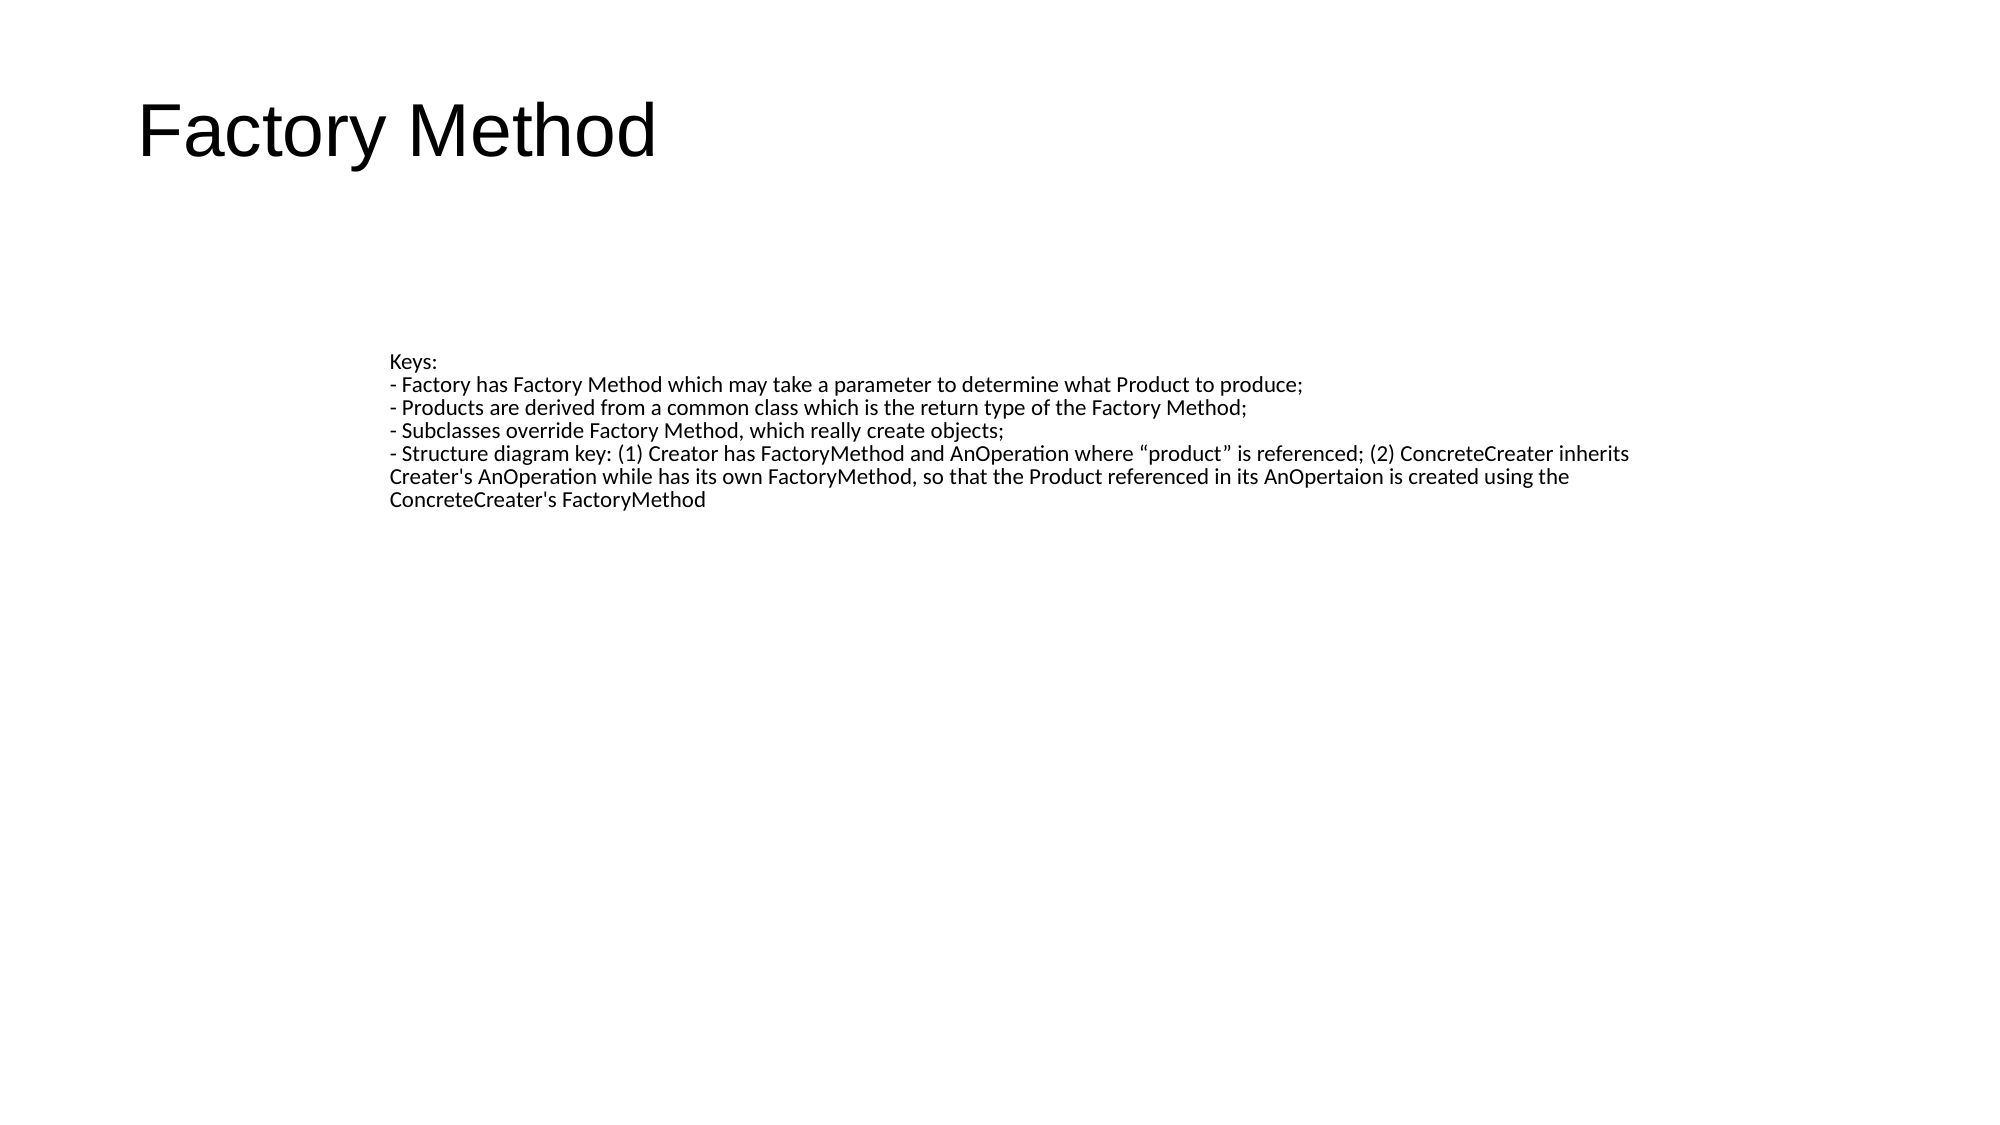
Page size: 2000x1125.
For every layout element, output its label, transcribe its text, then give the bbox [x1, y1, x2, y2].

title Factory Method [137, 46, 721, 211]
text_box Keys: - Factory has Factory Method which may take a parameter to determine what Product to produce; - Products are derived from a common class which is the return type of the Factory Method; - Subclasses override Factory Method, which really create objects; - Structure diagram key: (1) Creator has FactoryMethod and AnOperation where “product” is referenced; (2) ConcreteCreater inherits Creater's AnOperation while has its own FactoryMethod, so that the Product referenced in its AnOpertaion is created using the ConcreteCreater's FactoryMethod [375, 345, 1681, 615]
